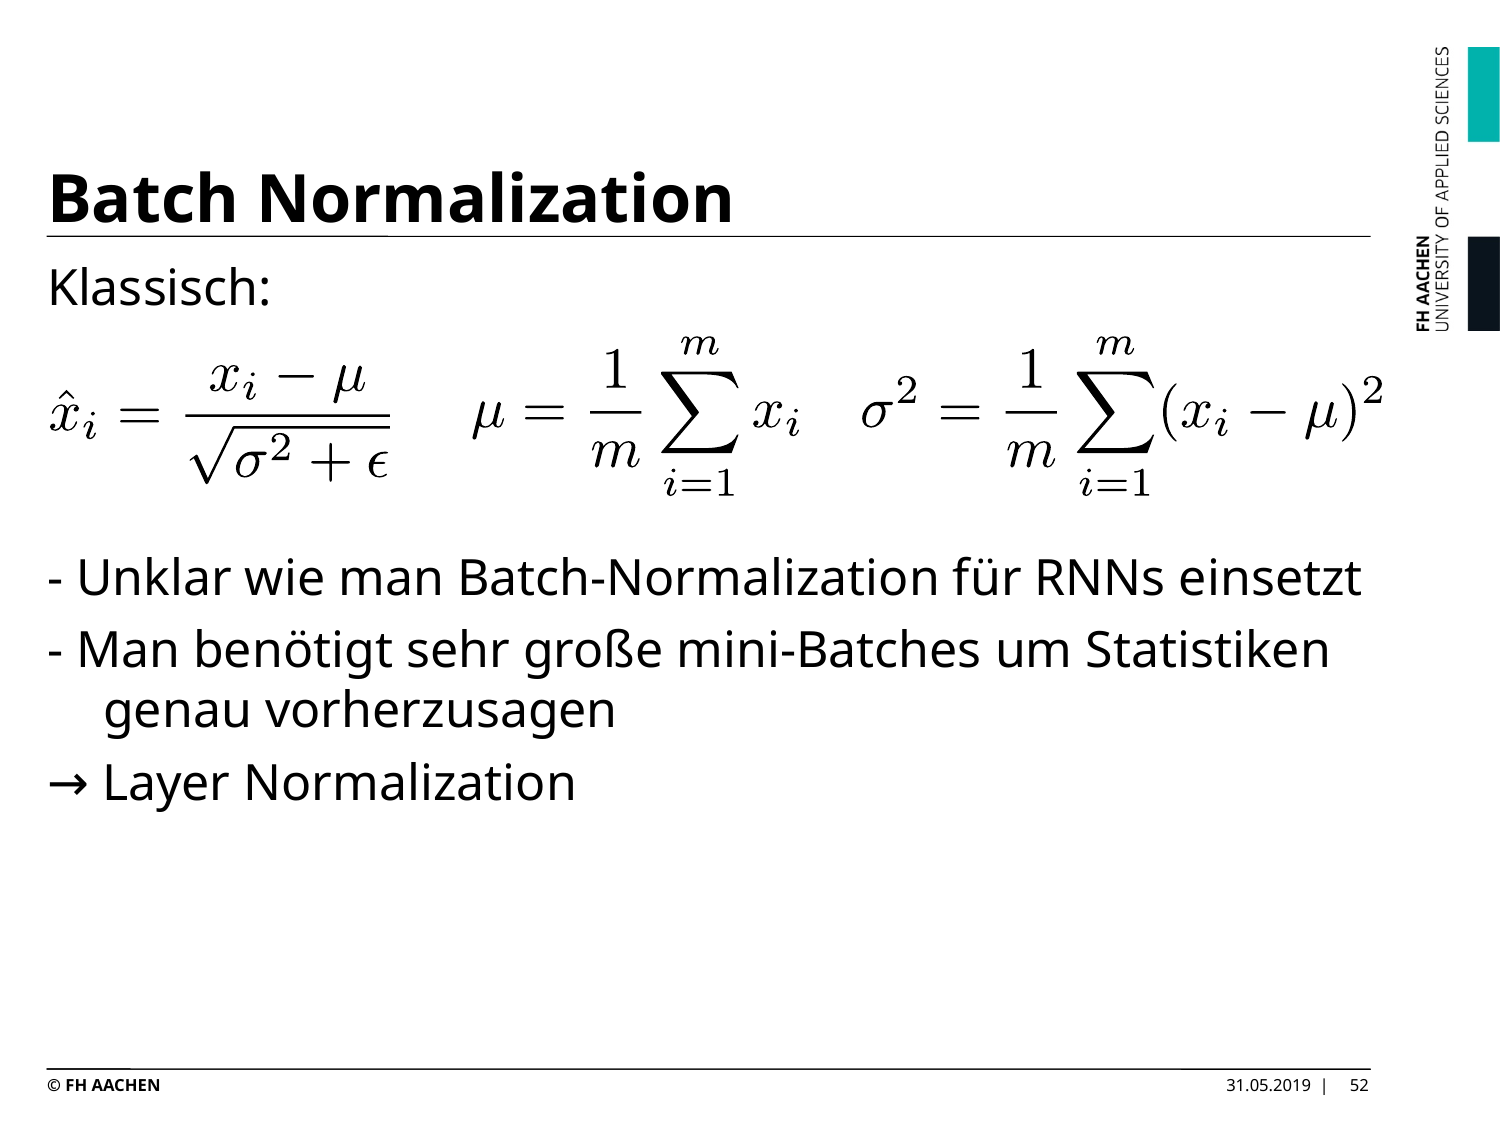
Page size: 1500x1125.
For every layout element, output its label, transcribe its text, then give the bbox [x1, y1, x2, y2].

list Klassisch: , , - Unklar wie man Batch-Normalization für RNNs einsetzt - Man benötigt sehr große mini-Batches um Statistiken genau vorherzusagen → Layer Normalization [47, 255, 1371, 1047]
text_box [49, 365, 390, 485]
text_box [862, 336, 1382, 497]
text_box [472, 336, 800, 497]
picture [1404, 47, 1500, 331]
title Batch Normalization [47, 153, 1371, 237]
